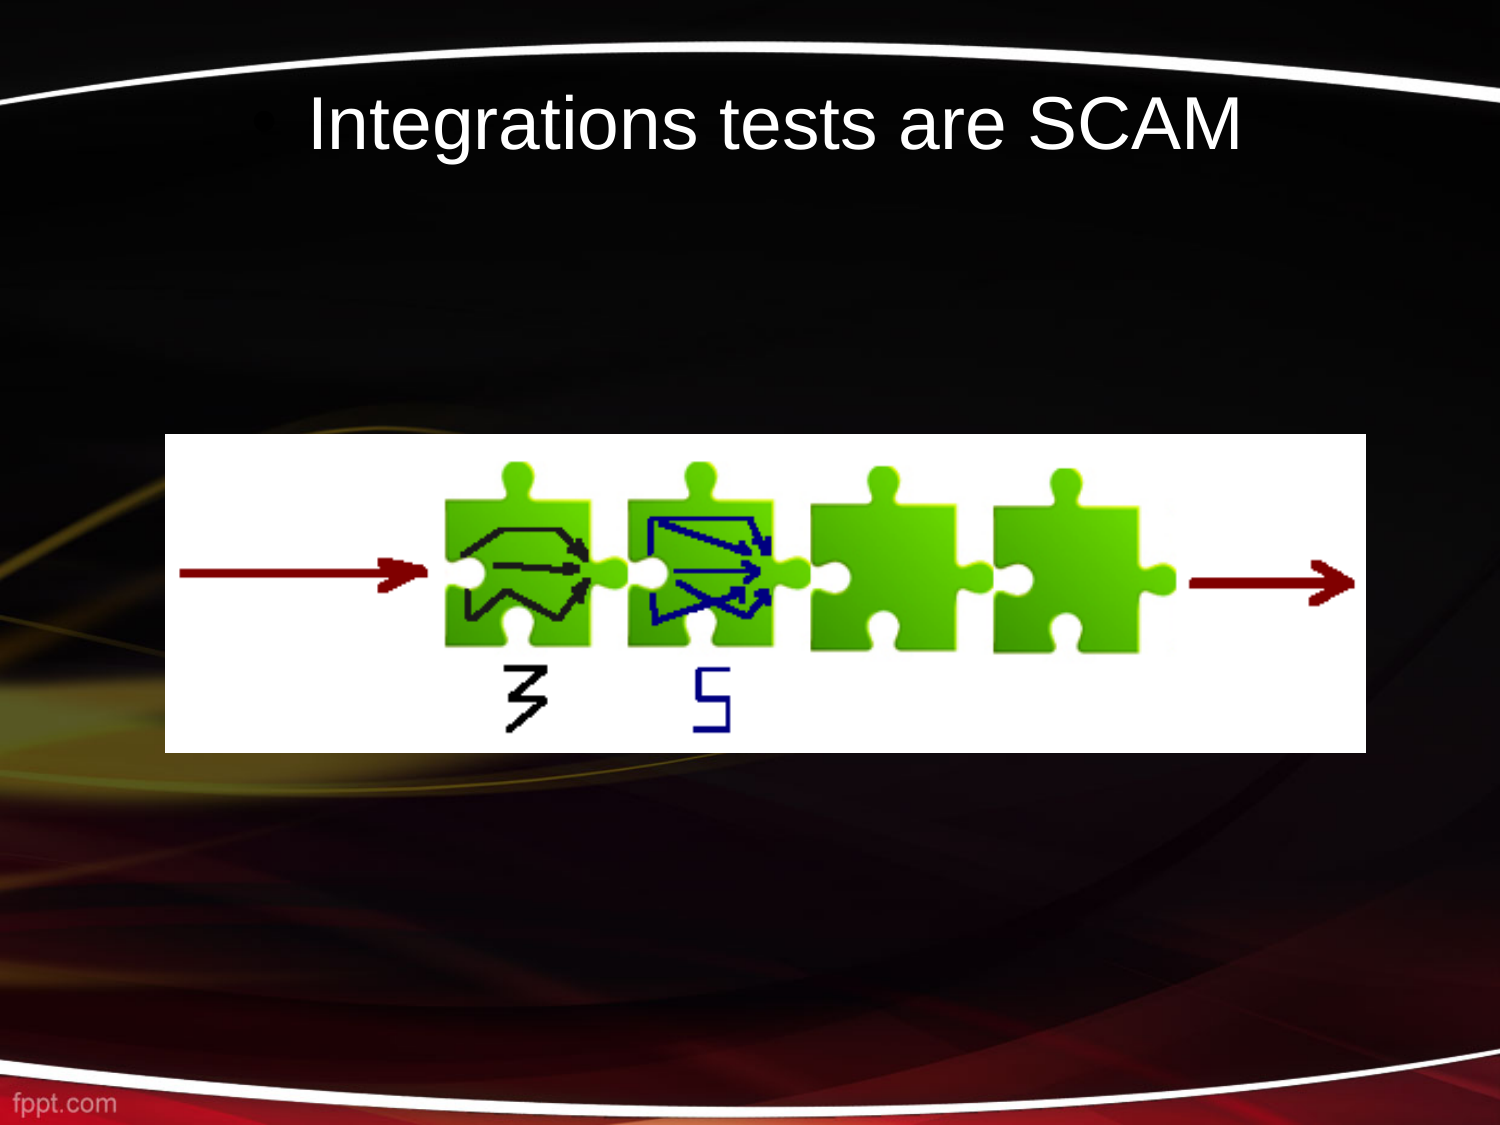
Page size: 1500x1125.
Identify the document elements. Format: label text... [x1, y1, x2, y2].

picture [0, 0, 1500, 1125]
list Integrations tests are SCAM [90, 45, 1406, 196]
